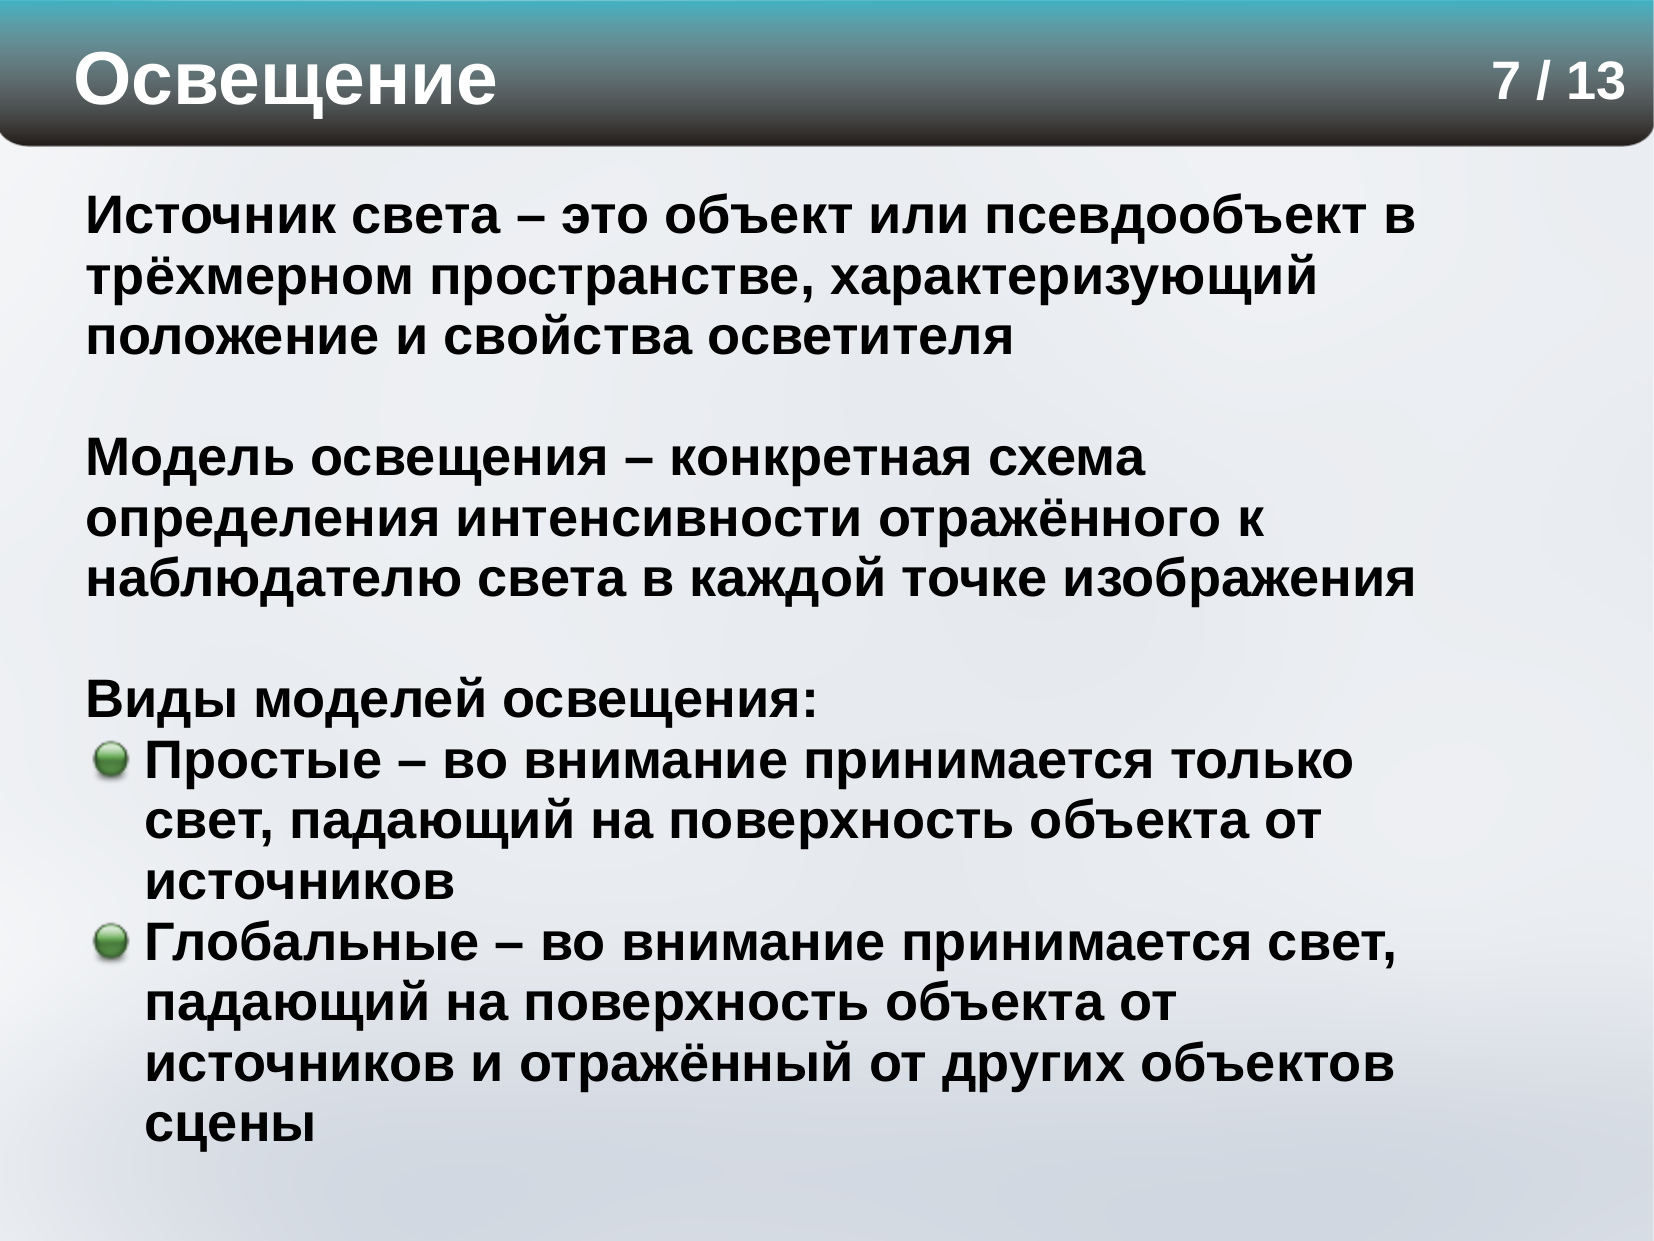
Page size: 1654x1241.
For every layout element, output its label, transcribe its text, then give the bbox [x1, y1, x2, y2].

text_box Освещение [59, 29, 916, 129]
picture [0, 0, 1654, 1241]
text_box Источник света – это объект или псевдообъект в трёхмерном пространстве, характеризующий положение и свойства осветителя Модель освещения – конкретная схема определения интенсивности отражённого к наблюдателю света в каждой точке изображения Виды моделей освещения: Простые – во внимание принимается только свет, падающий на поверхность объекта от источников Глобальные – во внимание принимается свет, падающий на поверхность объекта от источников и отражённый от других объектов сцены [70, 177, 1506, 1161]
text_box <номер> / 13 [1476, 42, 1654, 179]
